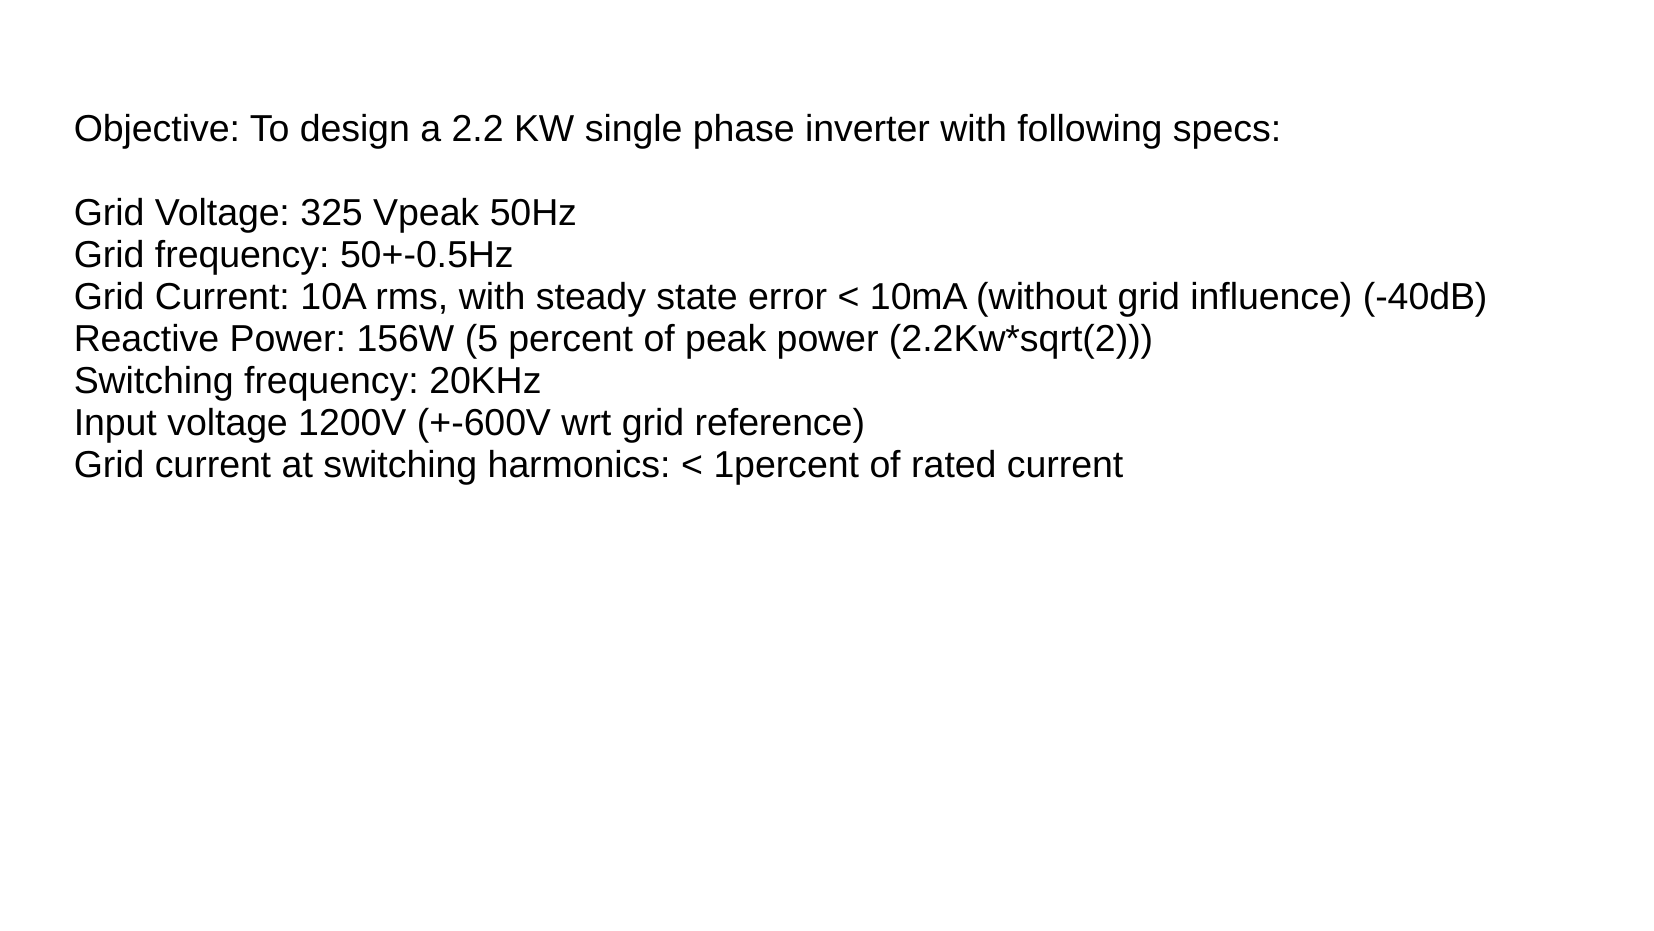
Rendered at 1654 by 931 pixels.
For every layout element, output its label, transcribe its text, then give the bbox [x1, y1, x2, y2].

text_box Objective: To design a 2.2 KW single phase inverter with following specs: Grid Voltage: 325 Vpeak 50Hz Grid frequency: 50+-0.5Hz Grid Current: 10A rms, with steady state error < 10mA (without grid influence) (-40dB) Reactive Power: 156W (5 percent of peak power (2.2Kw*sqrt(2))) Switching frequency: 20KHz Input voltage 1200V (+-600V wrt grid reference) Grid current at switching harmonics: < 1percent of rated current [59, 99, 1565, 531]
